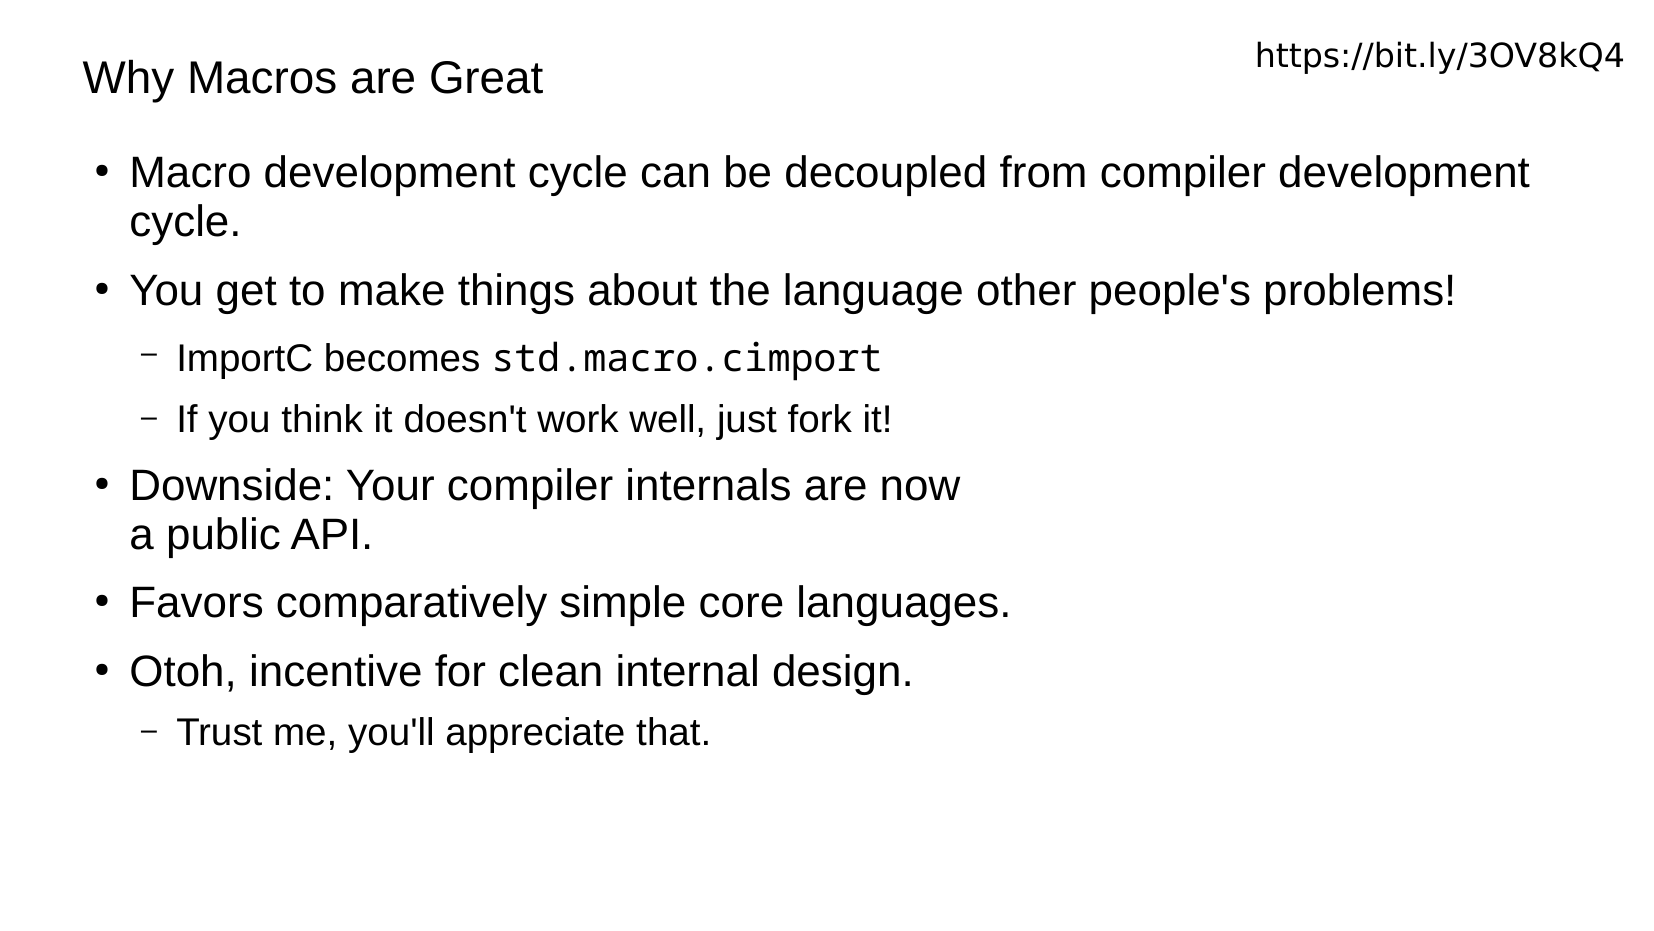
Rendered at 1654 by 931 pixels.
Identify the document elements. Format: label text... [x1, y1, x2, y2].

title Why Macros are Great [82, 37, 1571, 119]
list Macro development cycle can be decoupled from compiler development cycle. You get to make things about the language other people's problems! ImportC becomes std.macro.cimport If you think it doesn't work well, just fork it! Downside: Your compiler internals are now a public API. Favors comparatively simple core languages. Otoh, incentive for clean internal design. Trust me, you'll appreciate that. [82, 147, 1571, 758]
